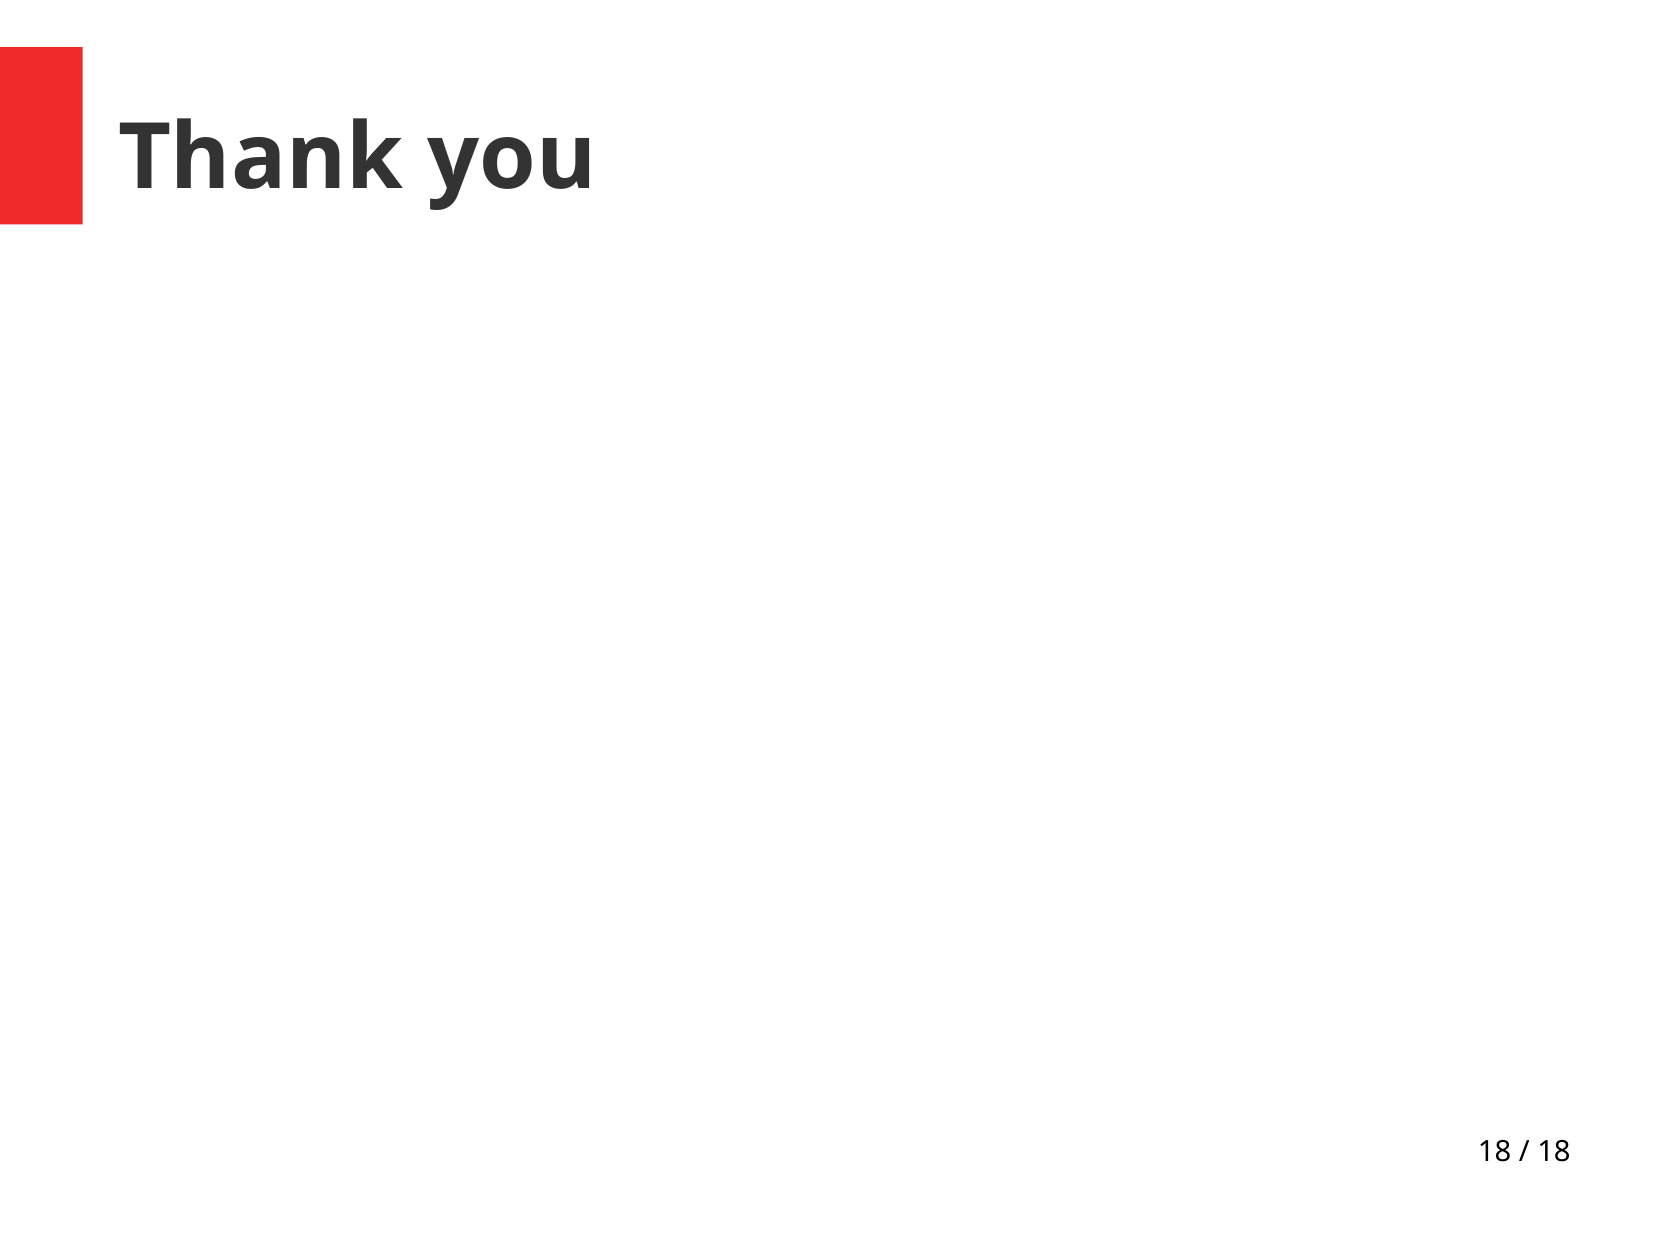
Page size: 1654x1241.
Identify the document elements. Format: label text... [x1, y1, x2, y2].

title Thank you [118, 49, 1571, 257]
